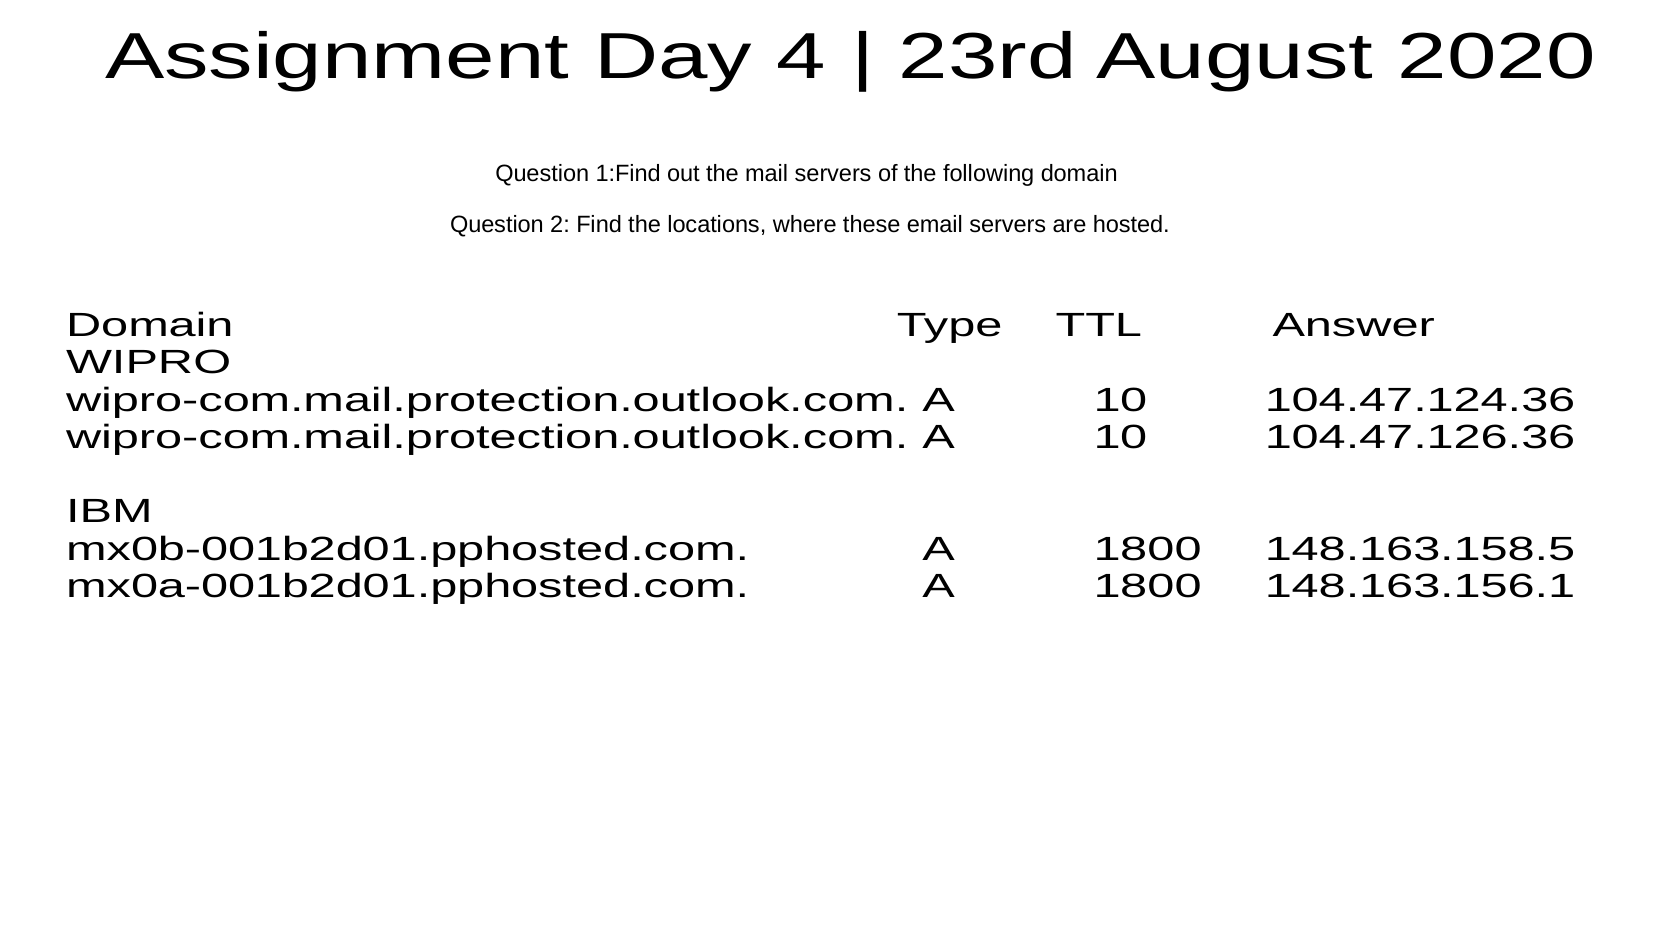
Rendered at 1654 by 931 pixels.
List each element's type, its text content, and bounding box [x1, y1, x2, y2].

text_box Domain Type TTL Answer WIPRO wipro-com.mail.protection.outlook.com. A 10 104.47.124.36 wipro-com.mail.protection.outlook.com. A 10 104.47.126.36 IBM mx0b-001b2d01.pphosted.com. A 1800 148.163.158.5 mx0a-001b2d01.pphosted.com. A 1800 148.163.156.1 [51, 298, 1595, 615]
text_box Question 1:Find out the mail servers of the following domain Question 2: Find the locations, where these email servers are hosted. [65, 152, 1554, 245]
title Assignment Day 4 | 23rd August 2020 [104, 19, 1594, 94]
